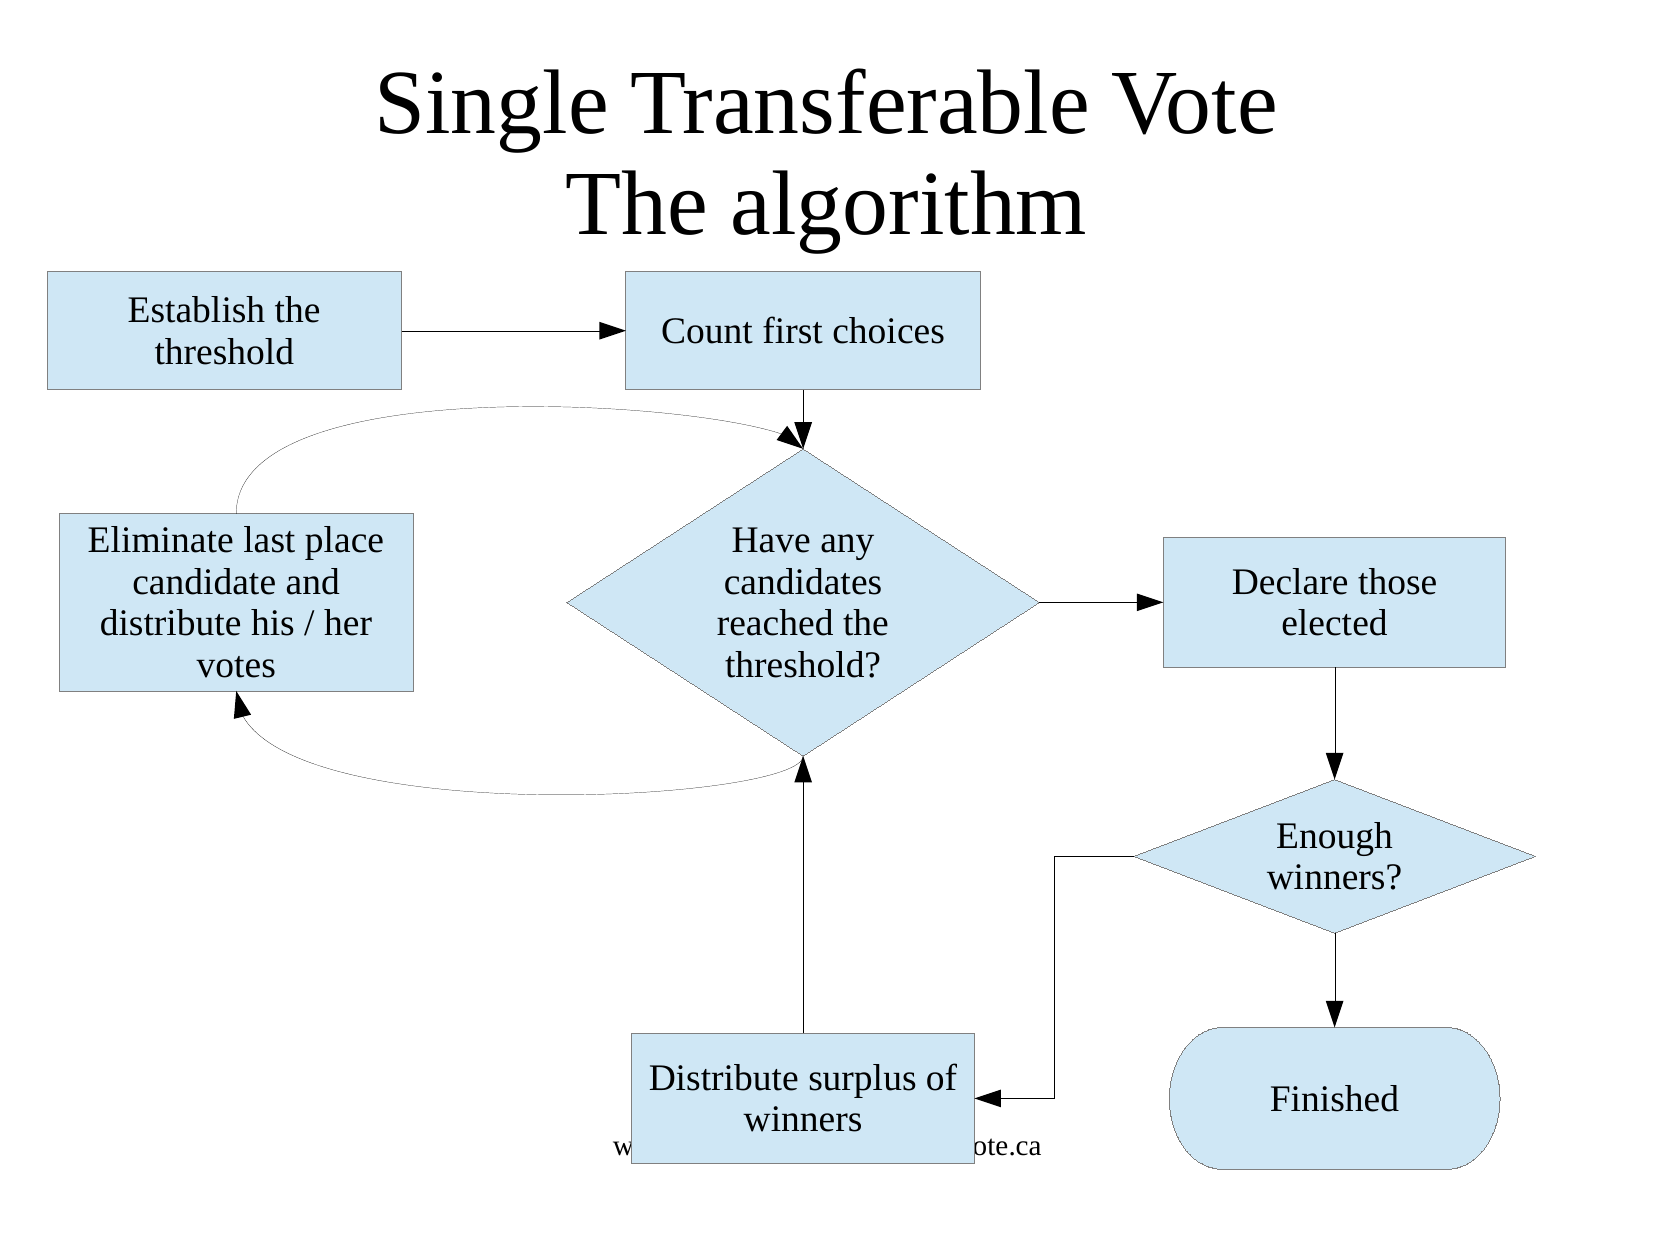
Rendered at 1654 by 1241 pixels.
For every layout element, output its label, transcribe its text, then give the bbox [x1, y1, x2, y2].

text_box Eliminate last place candidate and distribute his / her votes [59, 513, 414, 692]
text_box Enough winners? [1134, 779, 1536, 934]
text_box Finished [1169, 1027, 1501, 1170]
text_box Declare those elected [1163, 537, 1506, 668]
text_box Establish the threshold [47, 271, 402, 390]
text_box Have any candidates reached the threshold? [566, 449, 1039, 756]
title Single Transferable Vote The algorithm [82, 49, 1571, 257]
text_box Distribute surplus of winners [631, 1033, 975, 1164]
text_box Count first choices [625, 271, 981, 390]
